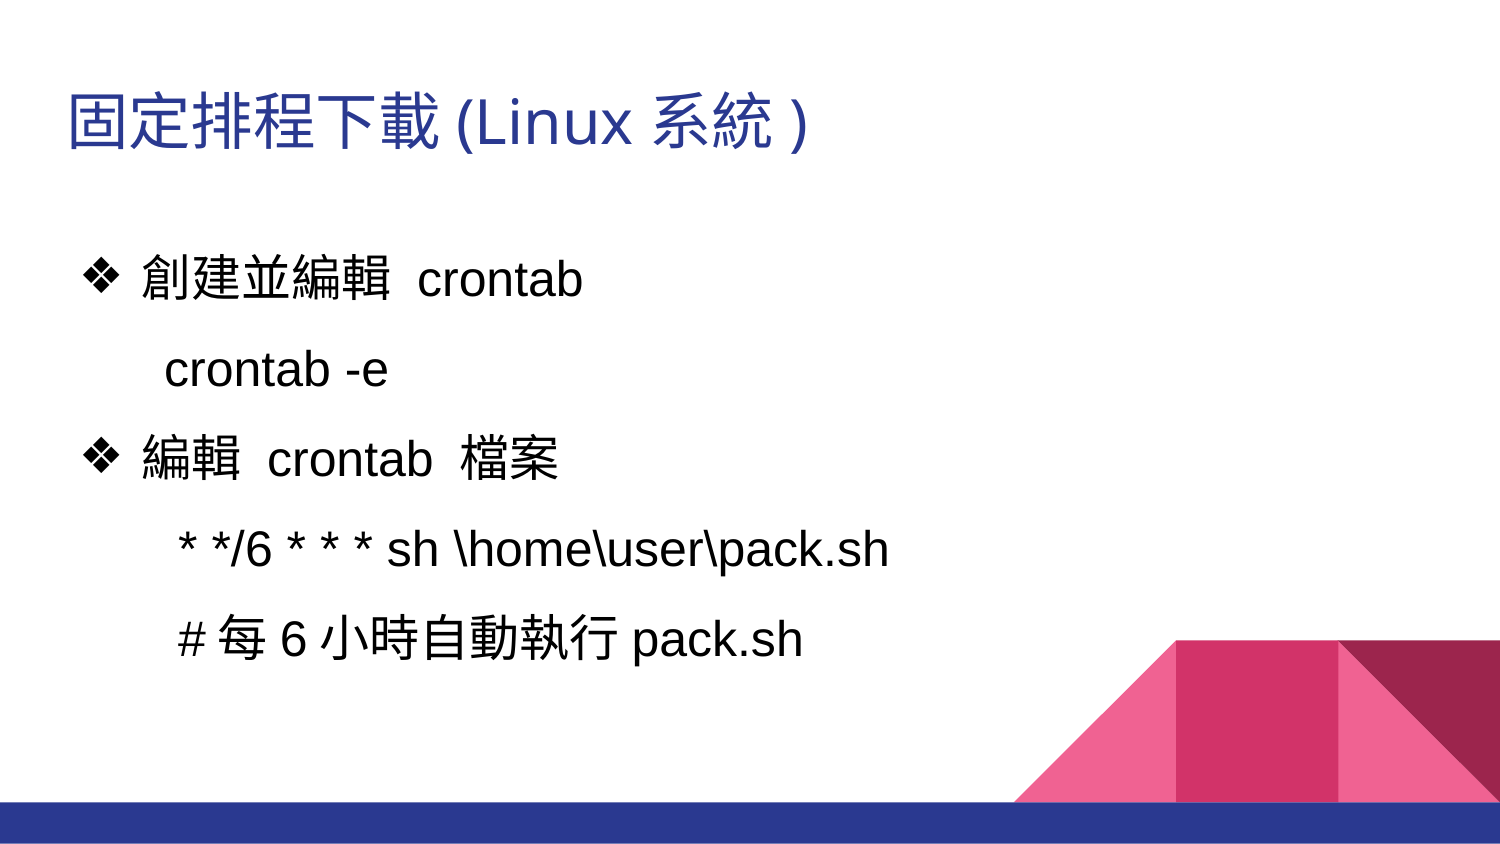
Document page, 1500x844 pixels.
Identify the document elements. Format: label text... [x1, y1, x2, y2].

title 固定排程下載(Linux系統) [51, 67, 1449, 167]
list 創建並編輯 crontab crontab -e 編輯 crontab 檔案 * */6 * * * sh \home\user\pack.sh #每6小時自動執行pack.sh [51, 201, 1449, 750]
